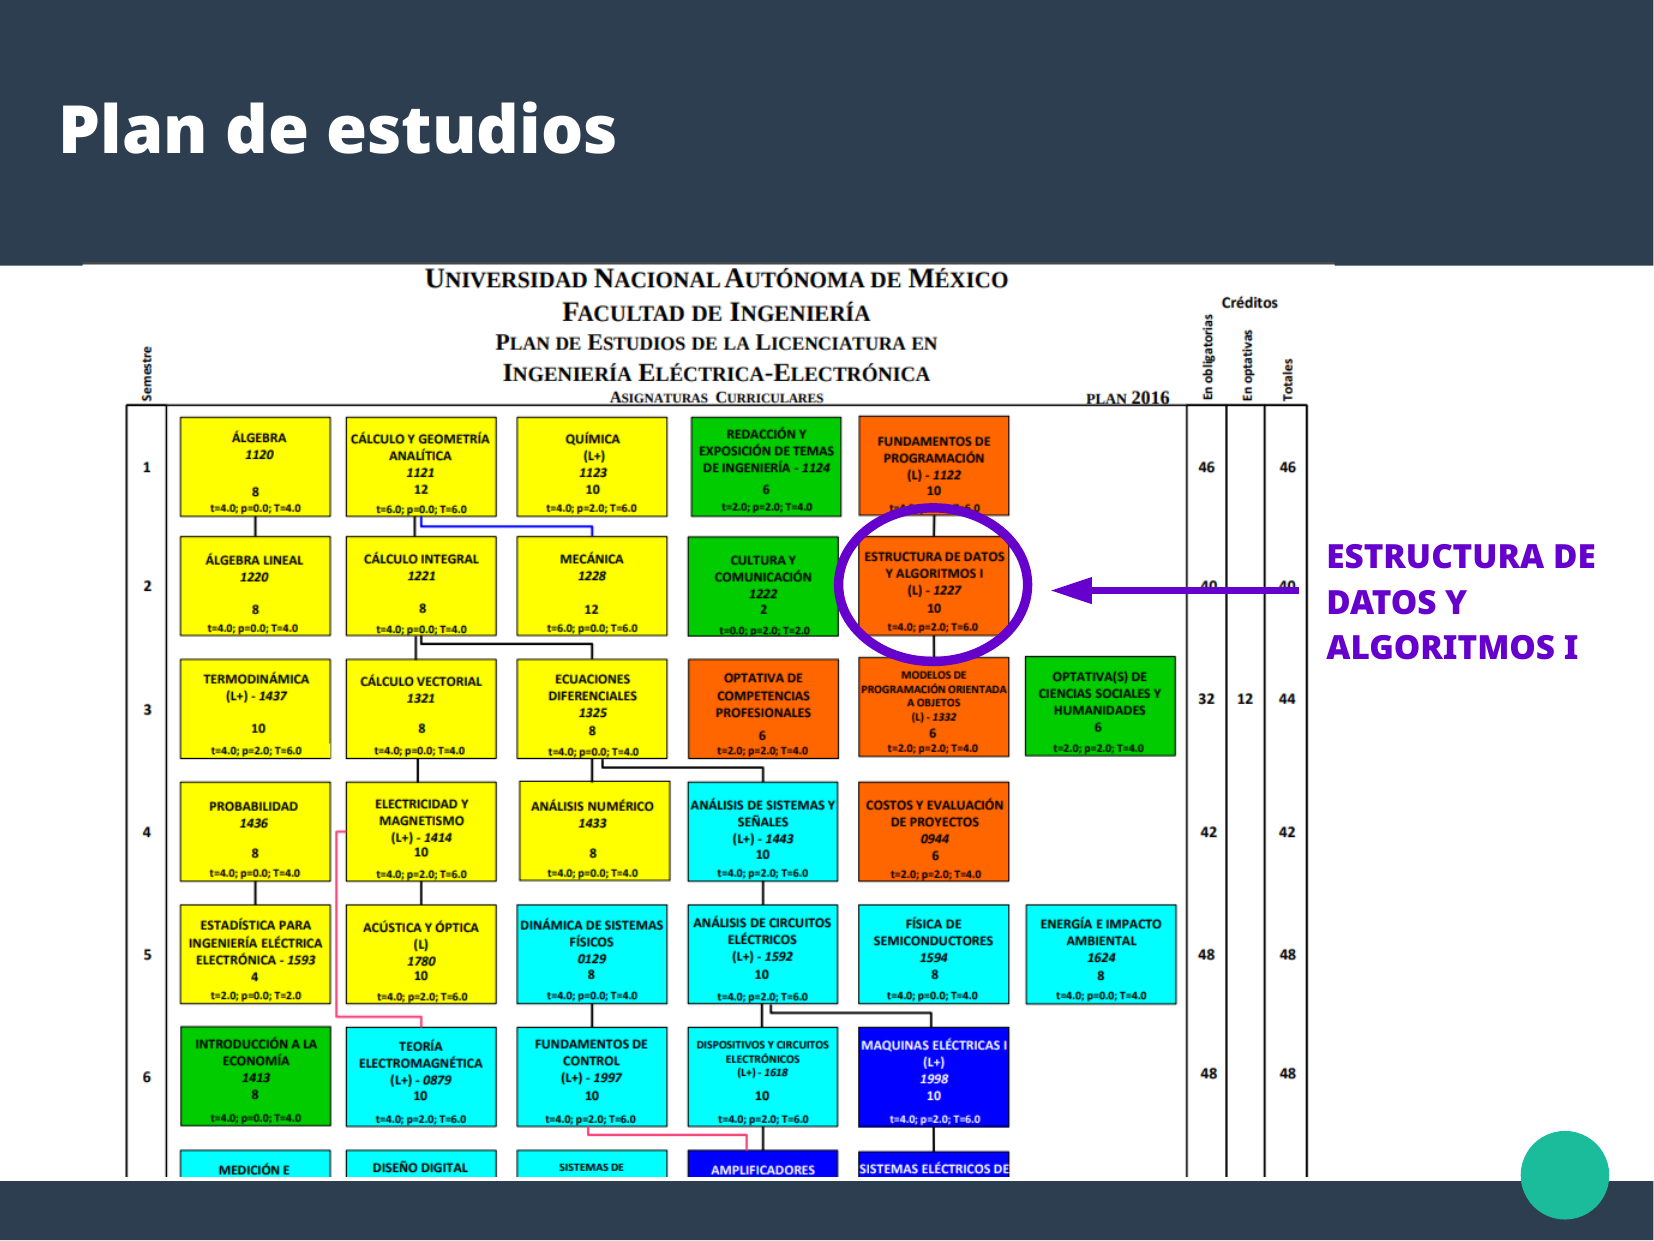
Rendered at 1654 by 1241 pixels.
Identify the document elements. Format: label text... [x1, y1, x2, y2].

title Plan de estudios [59, 49, 1595, 207]
picture [82, 262, 1335, 1177]
text_box ESTRUCTURA DE DATOS Y ALGORITMOS I [1326, 533, 1619, 626]
